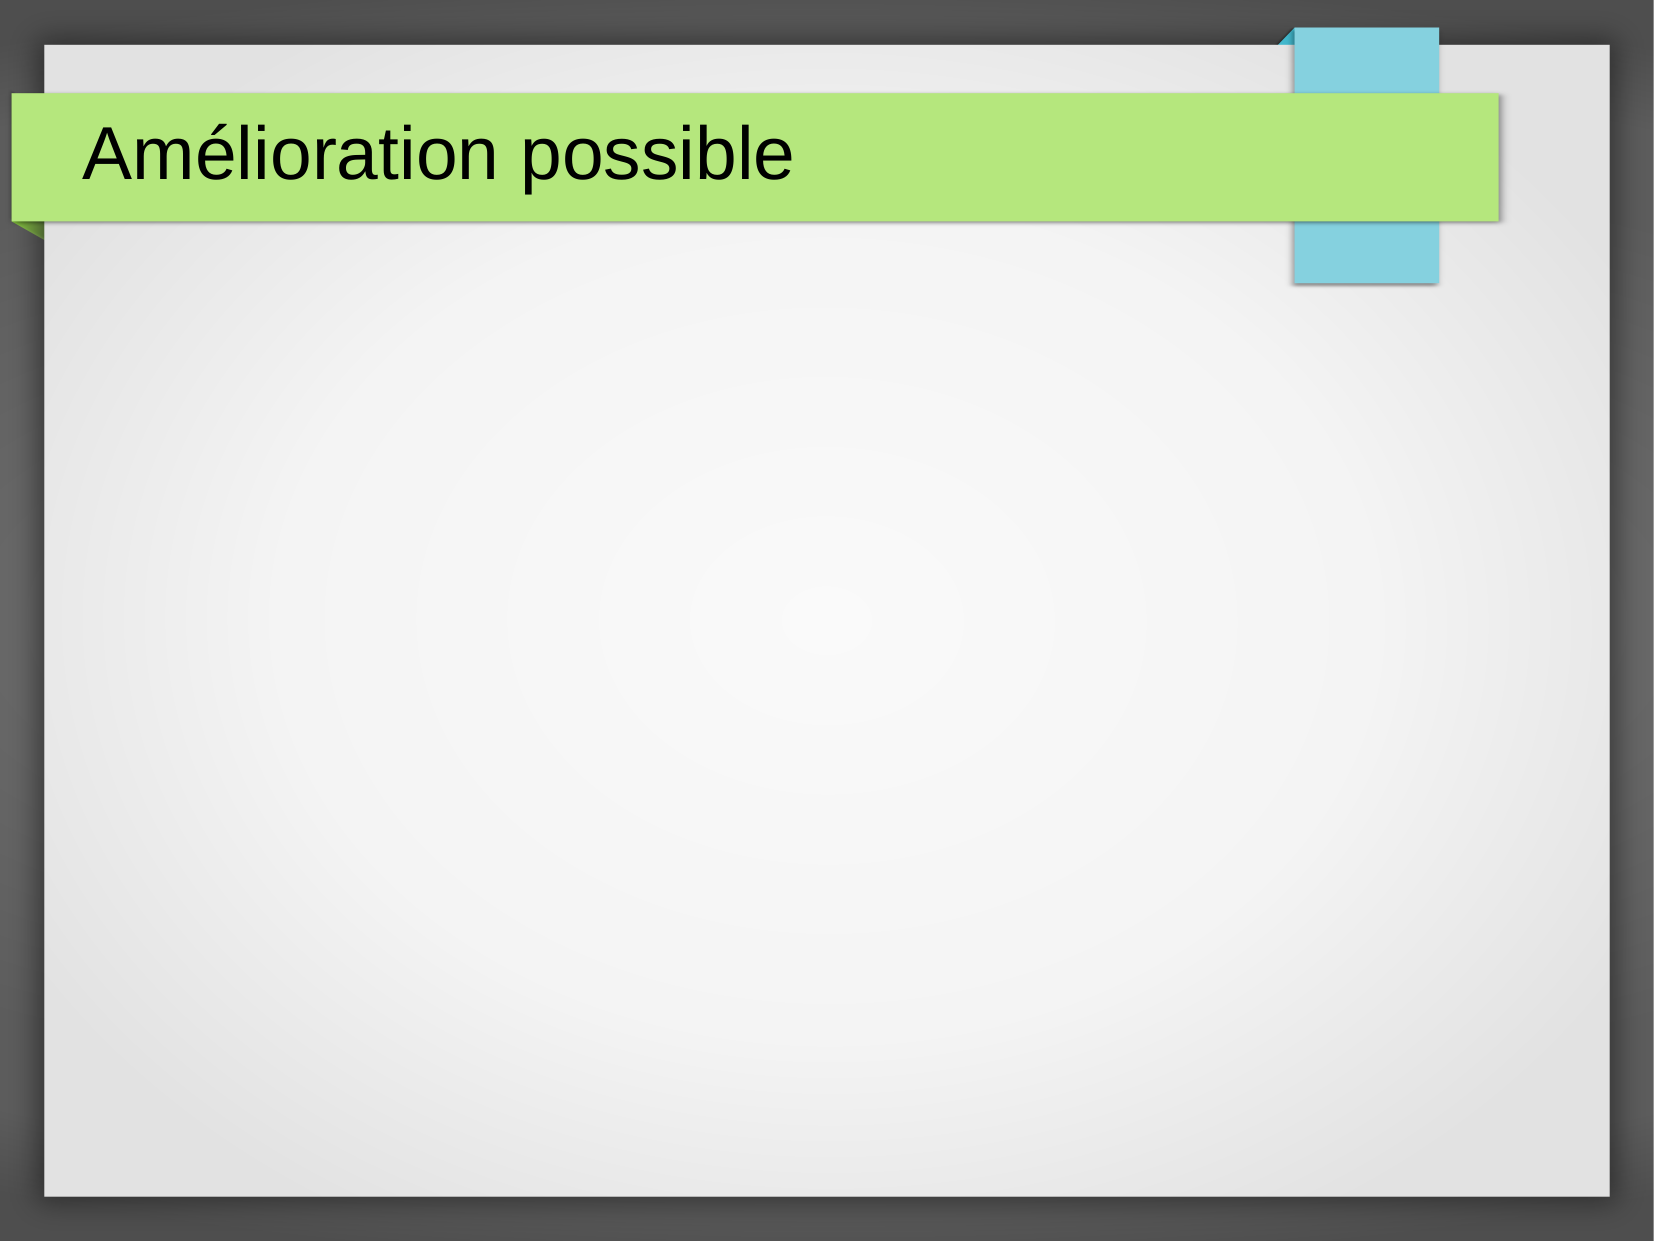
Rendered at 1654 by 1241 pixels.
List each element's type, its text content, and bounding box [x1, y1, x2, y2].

picture [0, 0, 1654, 1241]
title Amélioration possible [82, 94, 1264, 213]
